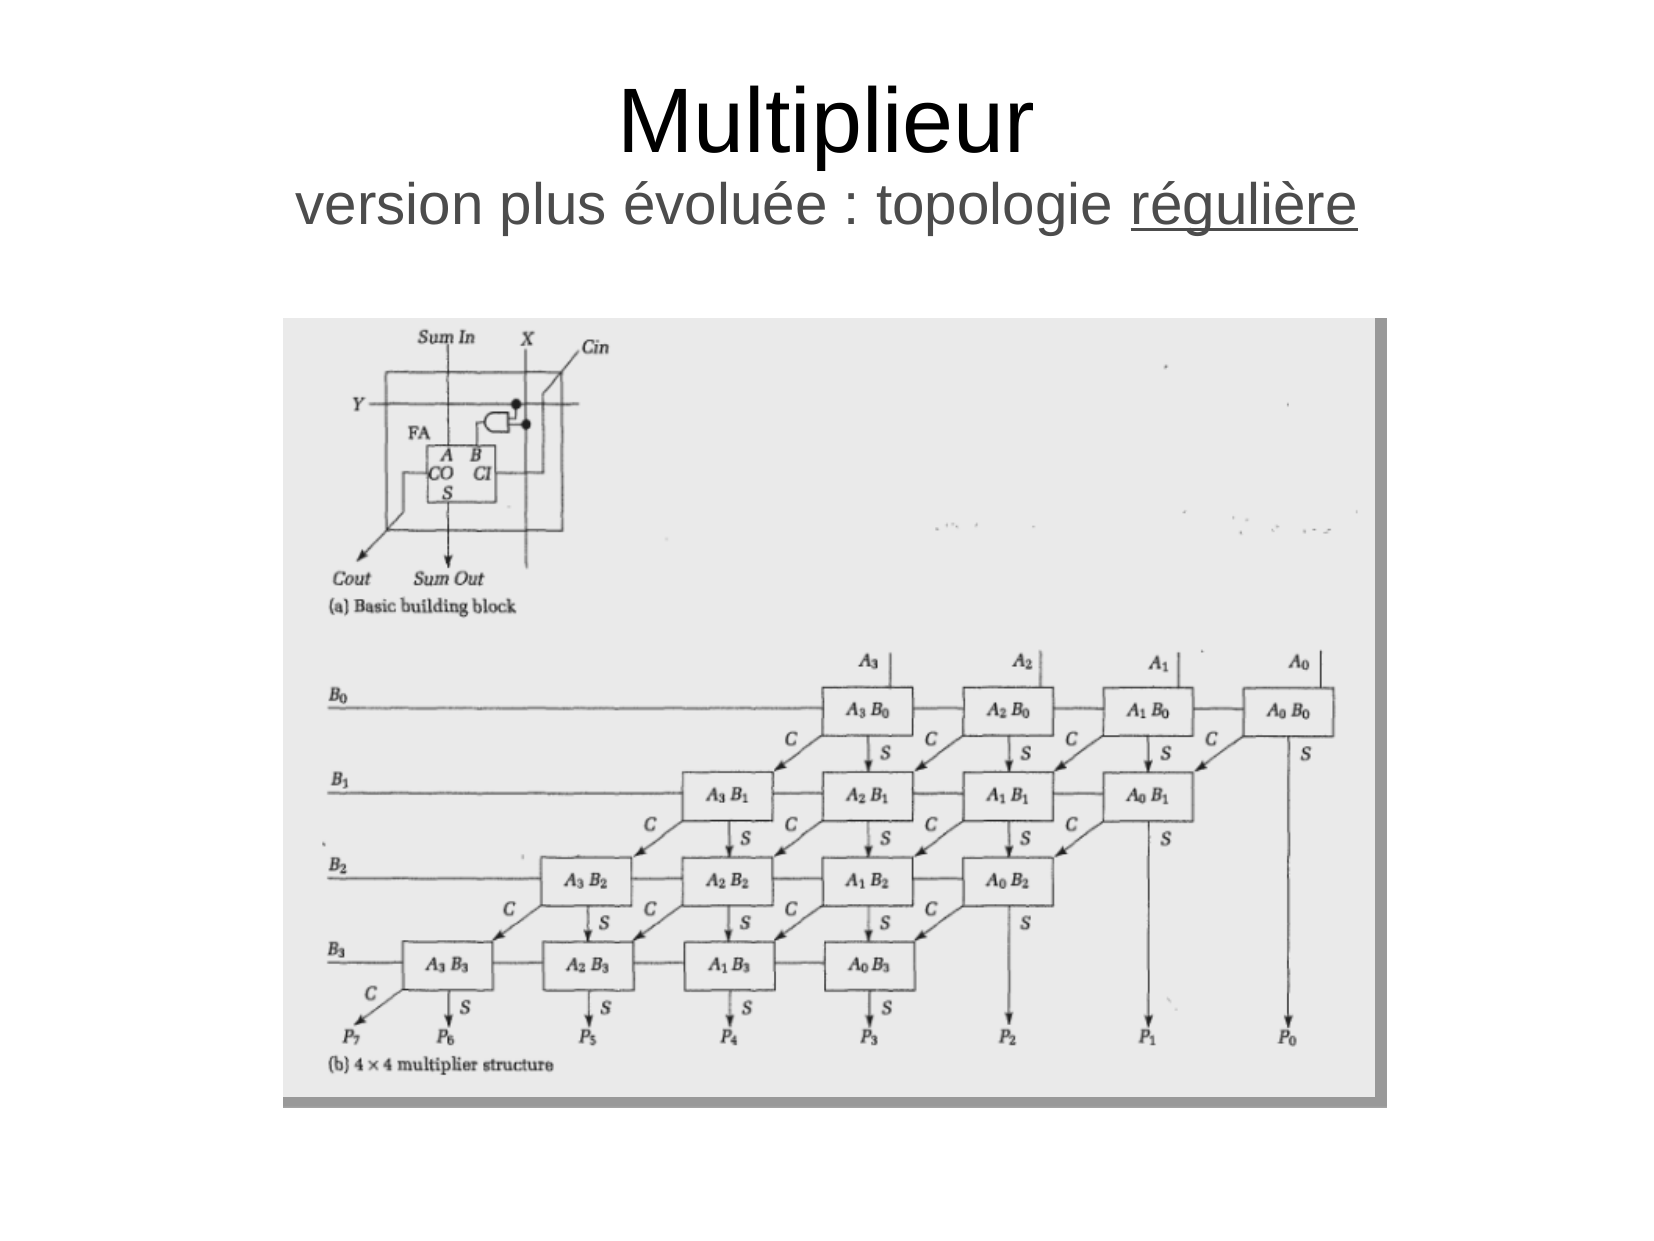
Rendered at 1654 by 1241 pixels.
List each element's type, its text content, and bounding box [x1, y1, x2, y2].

title Multiplieur version plus évoluée : topologie régulière [82, 49, 1571, 257]
picture [271, 307, 1375, 1097]
